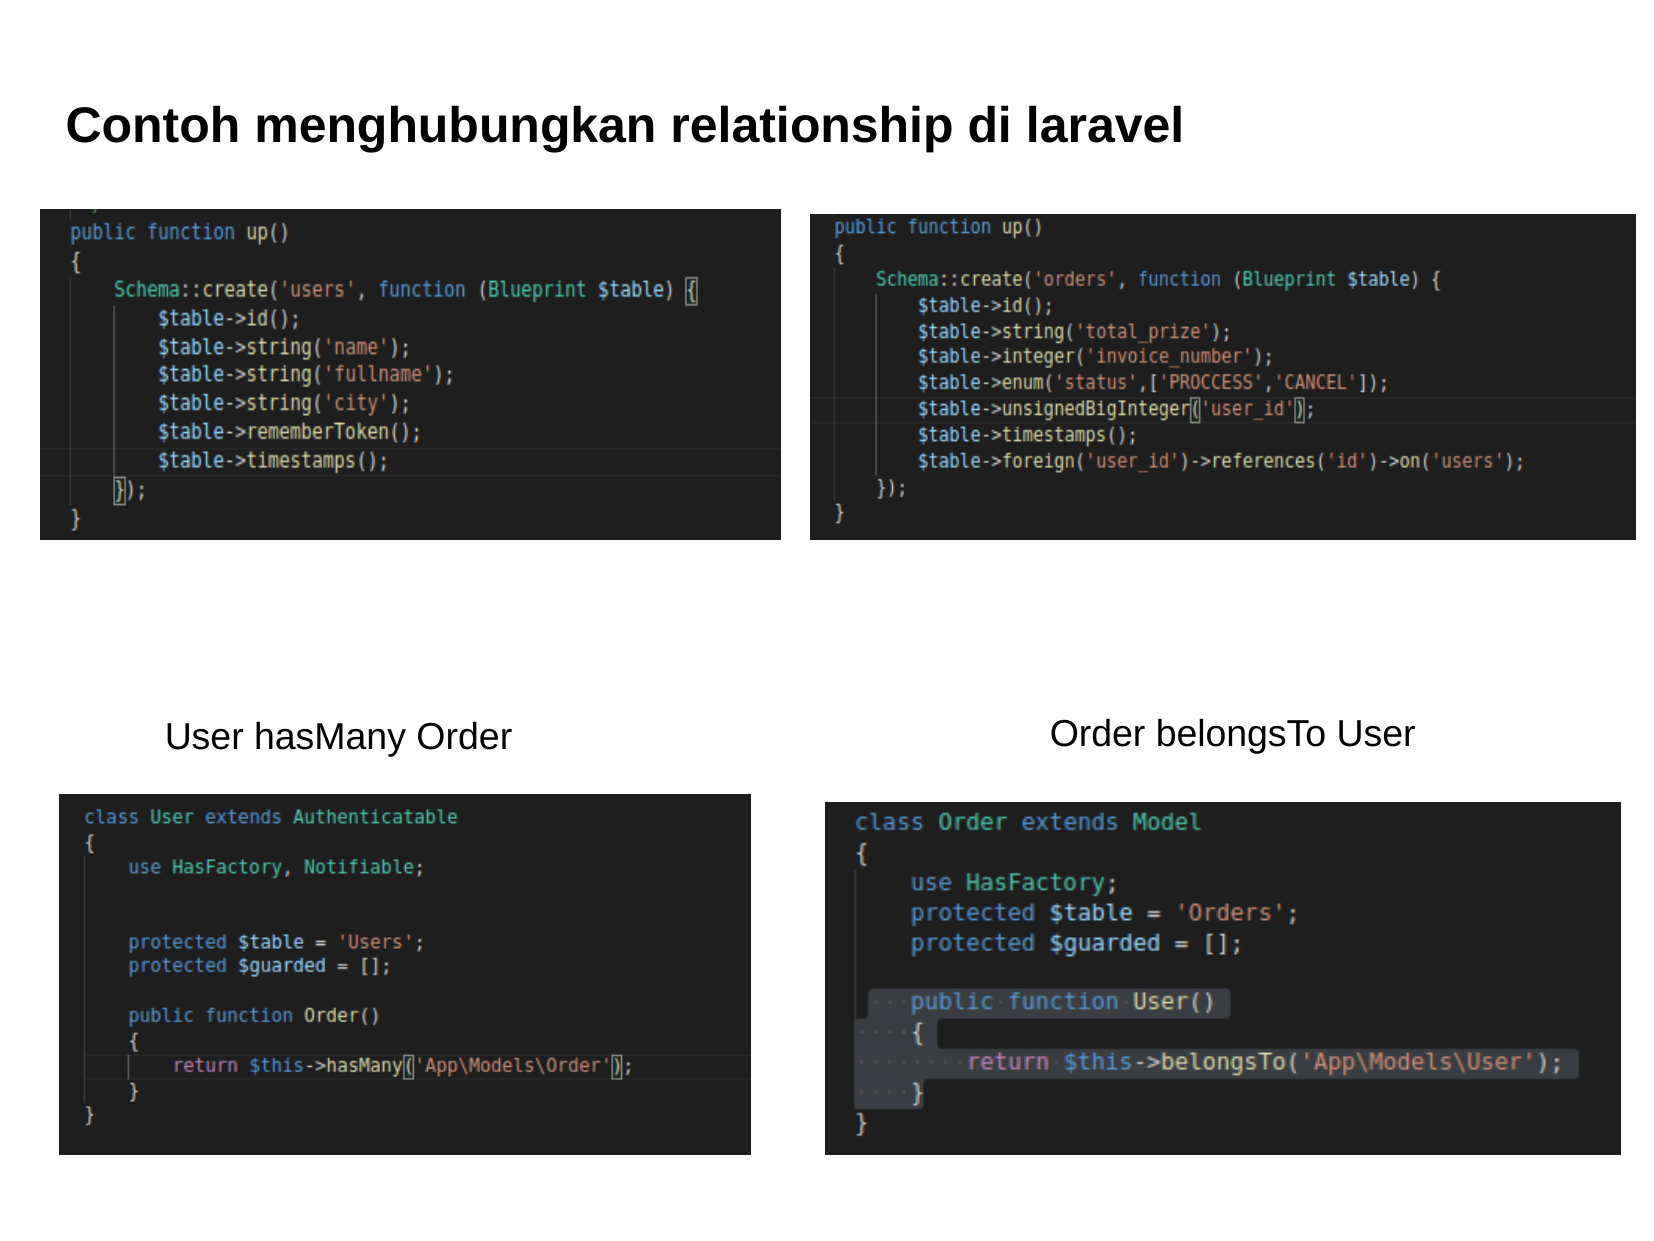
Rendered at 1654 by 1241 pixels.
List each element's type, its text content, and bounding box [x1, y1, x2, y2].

text_box User hasMany Order [150, 708, 528, 766]
text_box Order belongsTo User [1035, 705, 1431, 762]
picture [40, 209, 781, 541]
picture [825, 802, 1621, 1156]
text_box Contoh menghubungkan relationship di laravel [50, 90, 1201, 161]
picture [59, 794, 751, 1156]
picture [810, 214, 1636, 541]
